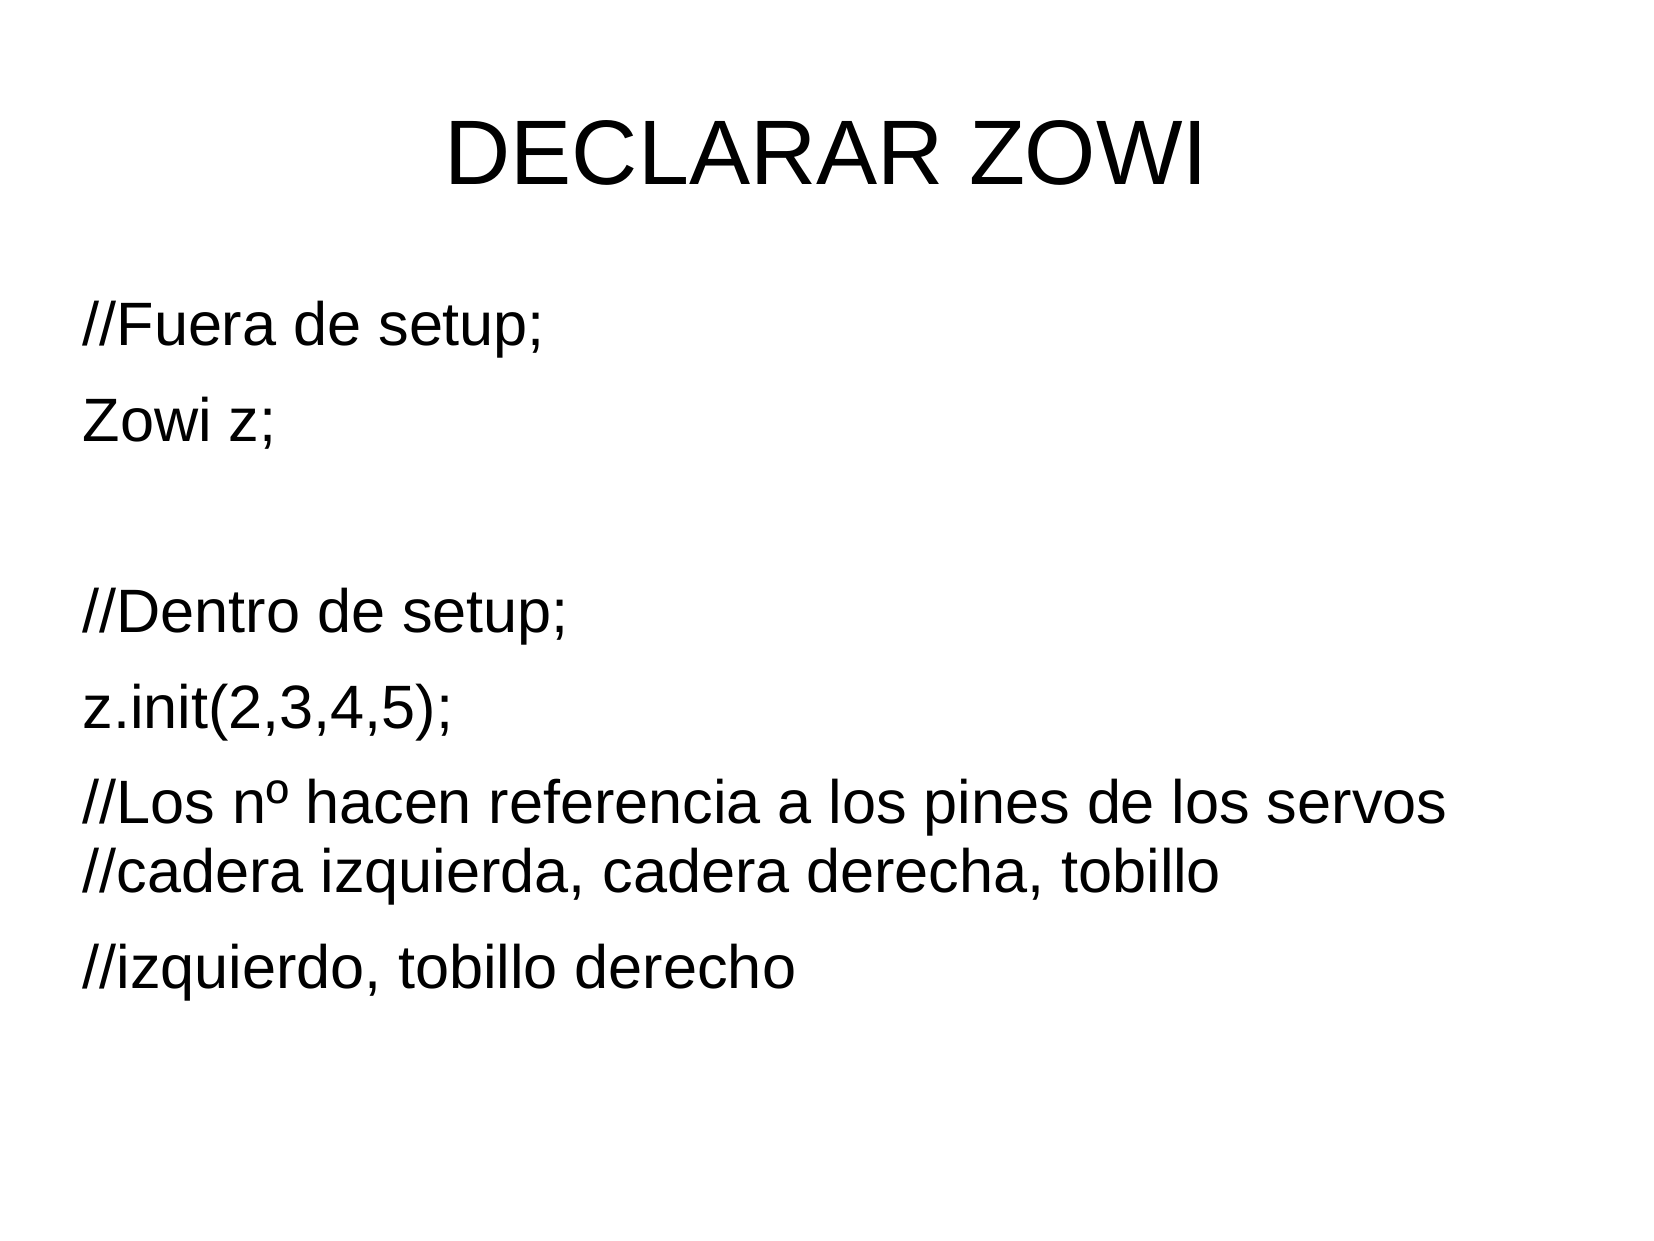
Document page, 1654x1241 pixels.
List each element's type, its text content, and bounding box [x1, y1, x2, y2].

title DECLARAR ZOWI [82, 49, 1571, 257]
list //Fuera de setup; Zowi z; //Dentro de setup; z.init(2,3,4,5); //Los nº hacen referencia a los pines de los servos //cadera izquierda, cadera derecha, tobillo //izquierdo, tobillo derecho [82, 290, 1571, 1010]
